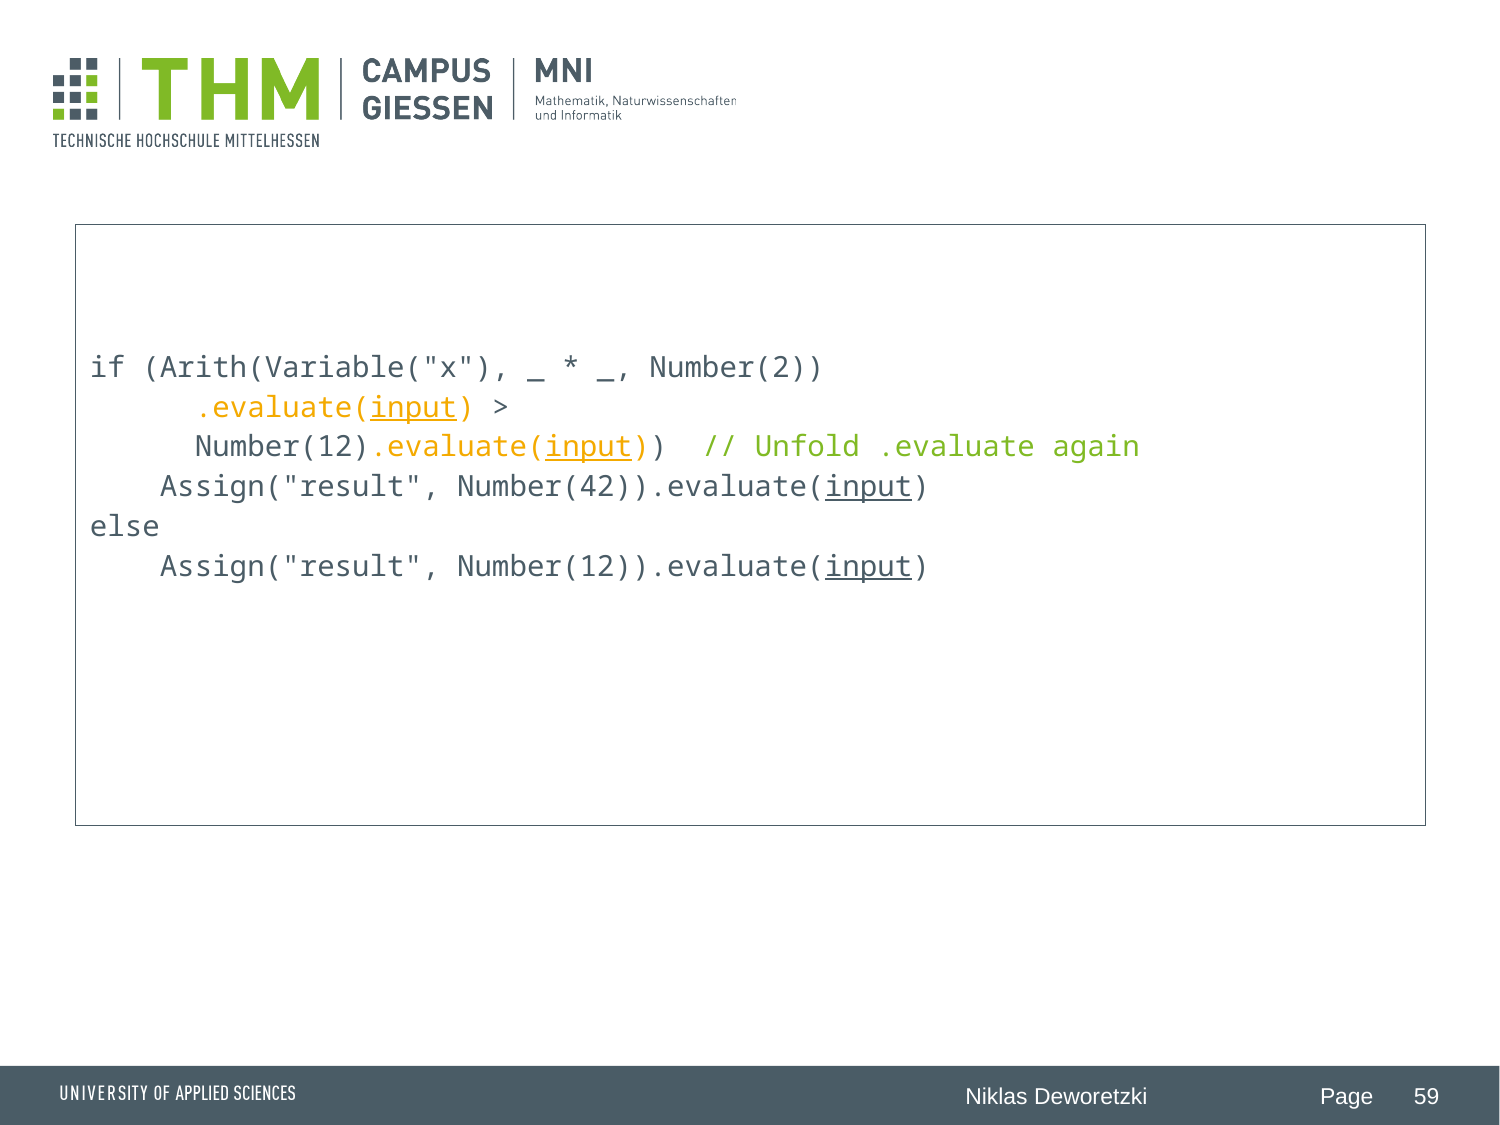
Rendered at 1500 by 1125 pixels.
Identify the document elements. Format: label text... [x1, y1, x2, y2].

text_box if (Arith(Variable("x"), _ * _, Number(2)) .evaluate(input) > Number(12).evaluate(input)) // Unfold .evaluate again Assign("result", Number(42)).evaluate(input) else Assign("result", Number(12)).evaluate(input) [75, 224, 1426, 826]
picture [53, 58, 736, 147]
picture [59, 1082, 296, 1104]
slide_number <number> [1376, 1073, 1455, 1118]
